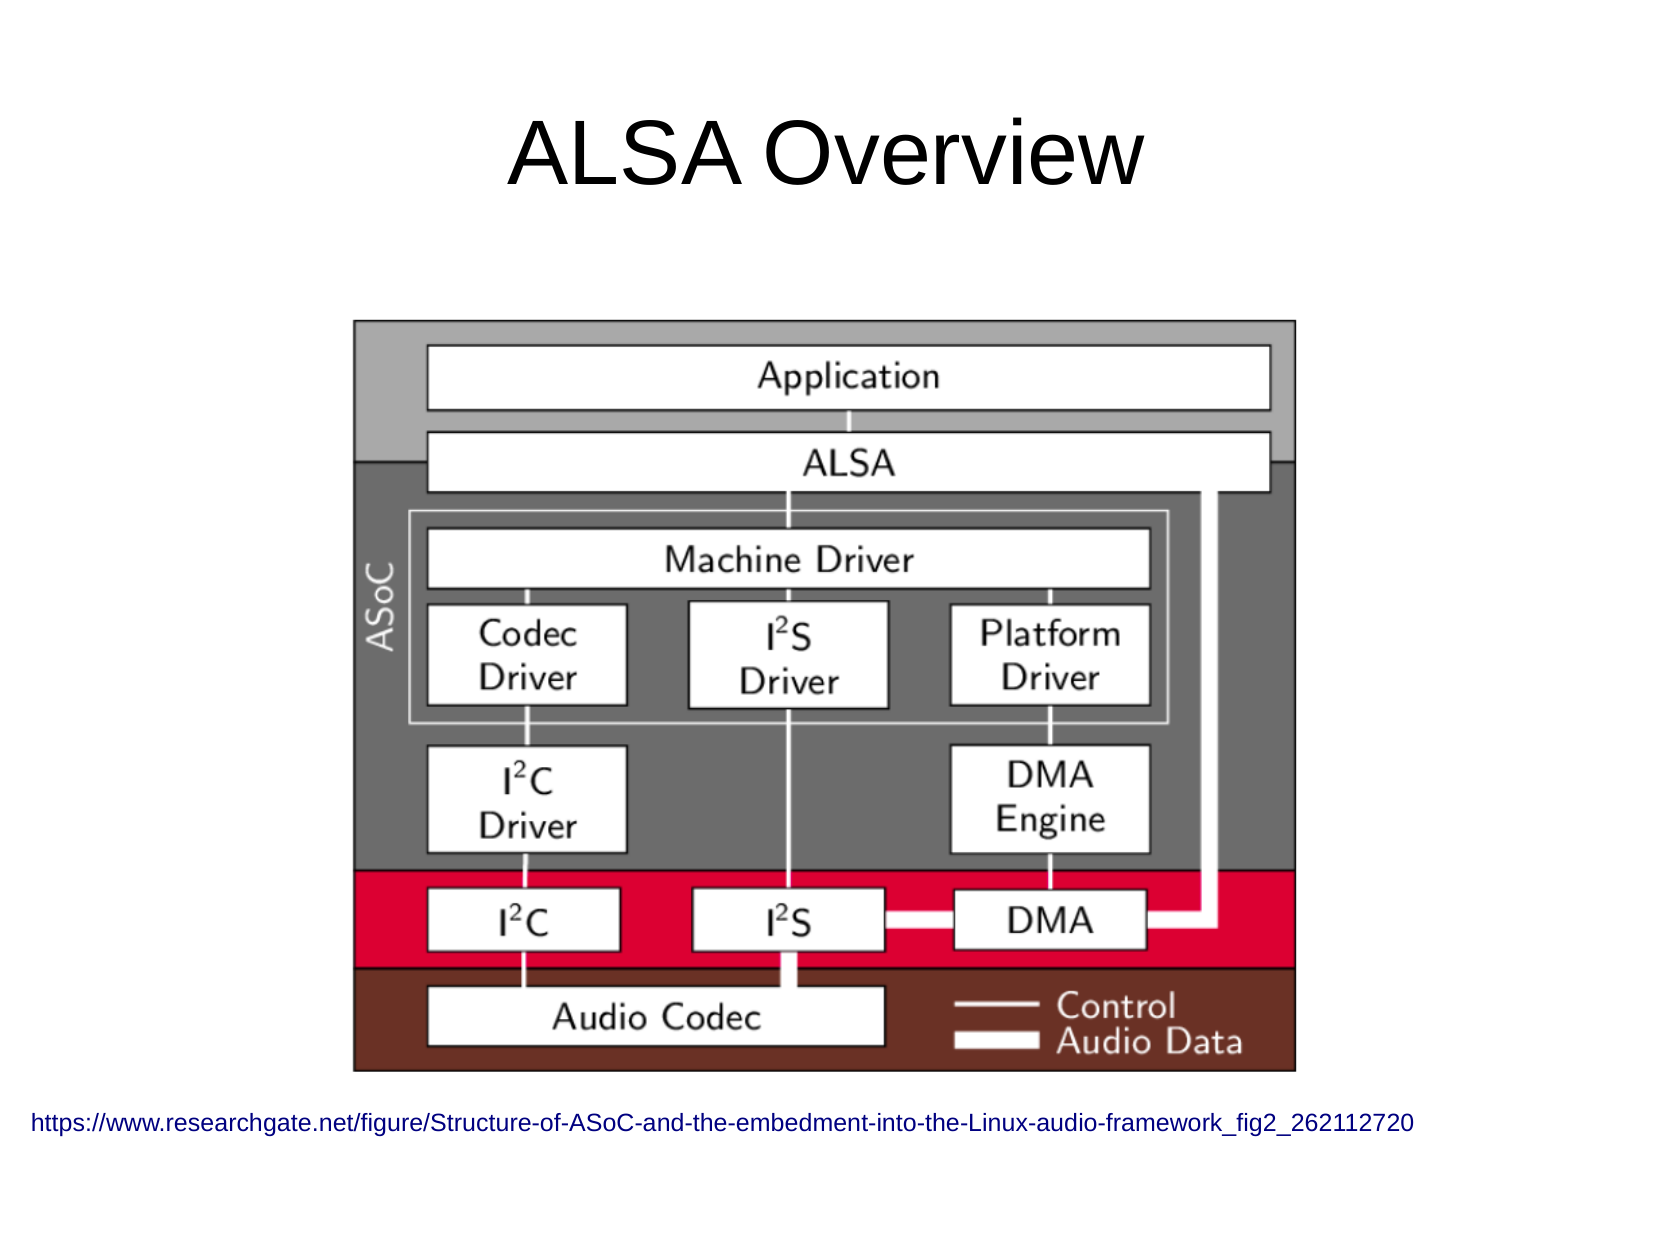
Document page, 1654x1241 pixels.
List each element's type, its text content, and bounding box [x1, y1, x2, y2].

text_box https://www.researchgate.net/figure/Structure-of-ASoC-and-the-embedment-into-the-Linux-audio-framework_fig2_262112720 [16, 1101, 1456, 1156]
picture [345, 312, 1303, 1081]
title ALSA Overview [82, 49, 1571, 257]
